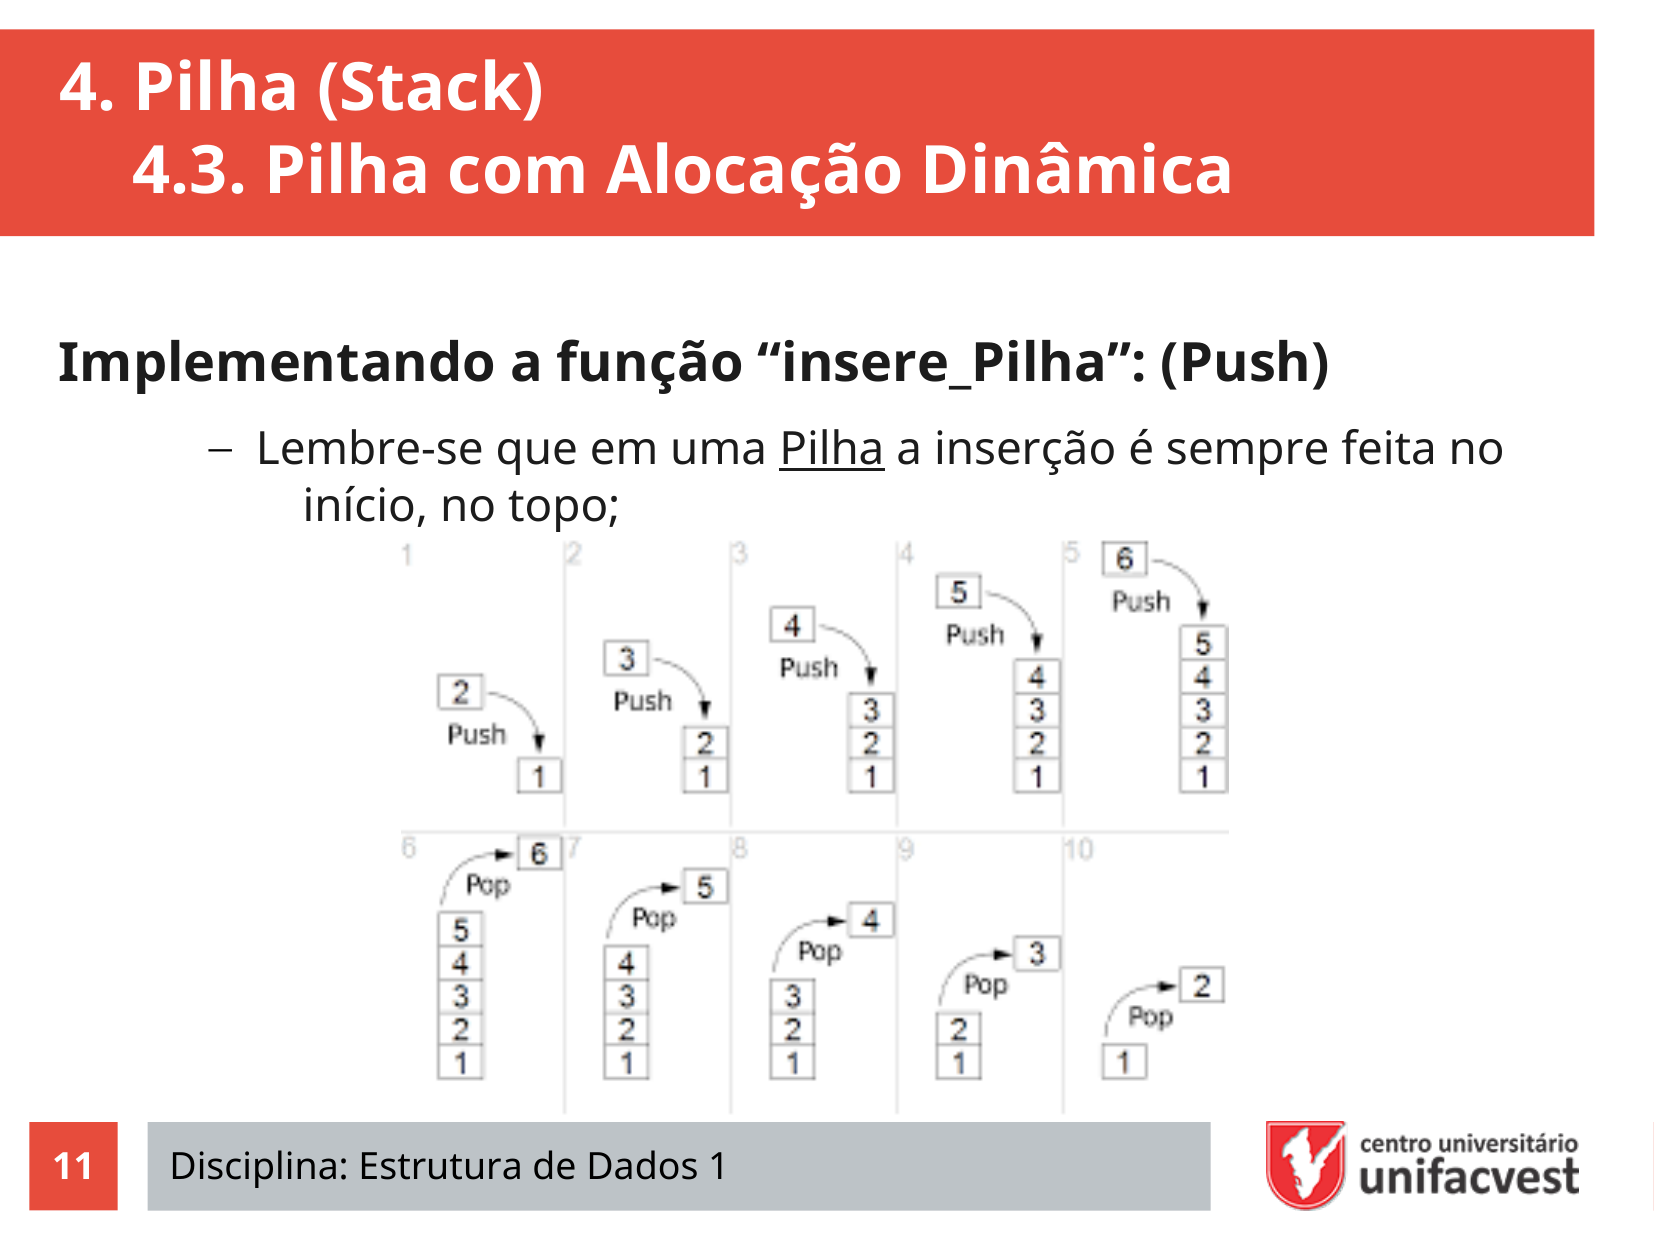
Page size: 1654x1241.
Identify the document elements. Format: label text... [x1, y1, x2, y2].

picture [1266, 1121, 1579, 1211]
picture [401, 539, 1229, 1118]
text_box Disciplina: Estrutura de Dados 1 [154, 1132, 1205, 1196]
text_box [1238, 1120, 1654, 1212]
title 4. Pilha (Stack) 4.3. Pilha com Alocação Dinâmica [59, 59, 1595, 207]
list Implementando a função “insere_Pilha”: (Push) Lembre-se que em uma Pilha a inserção é sempre feita no início, no topo; [59, 324, 1566, 1093]
